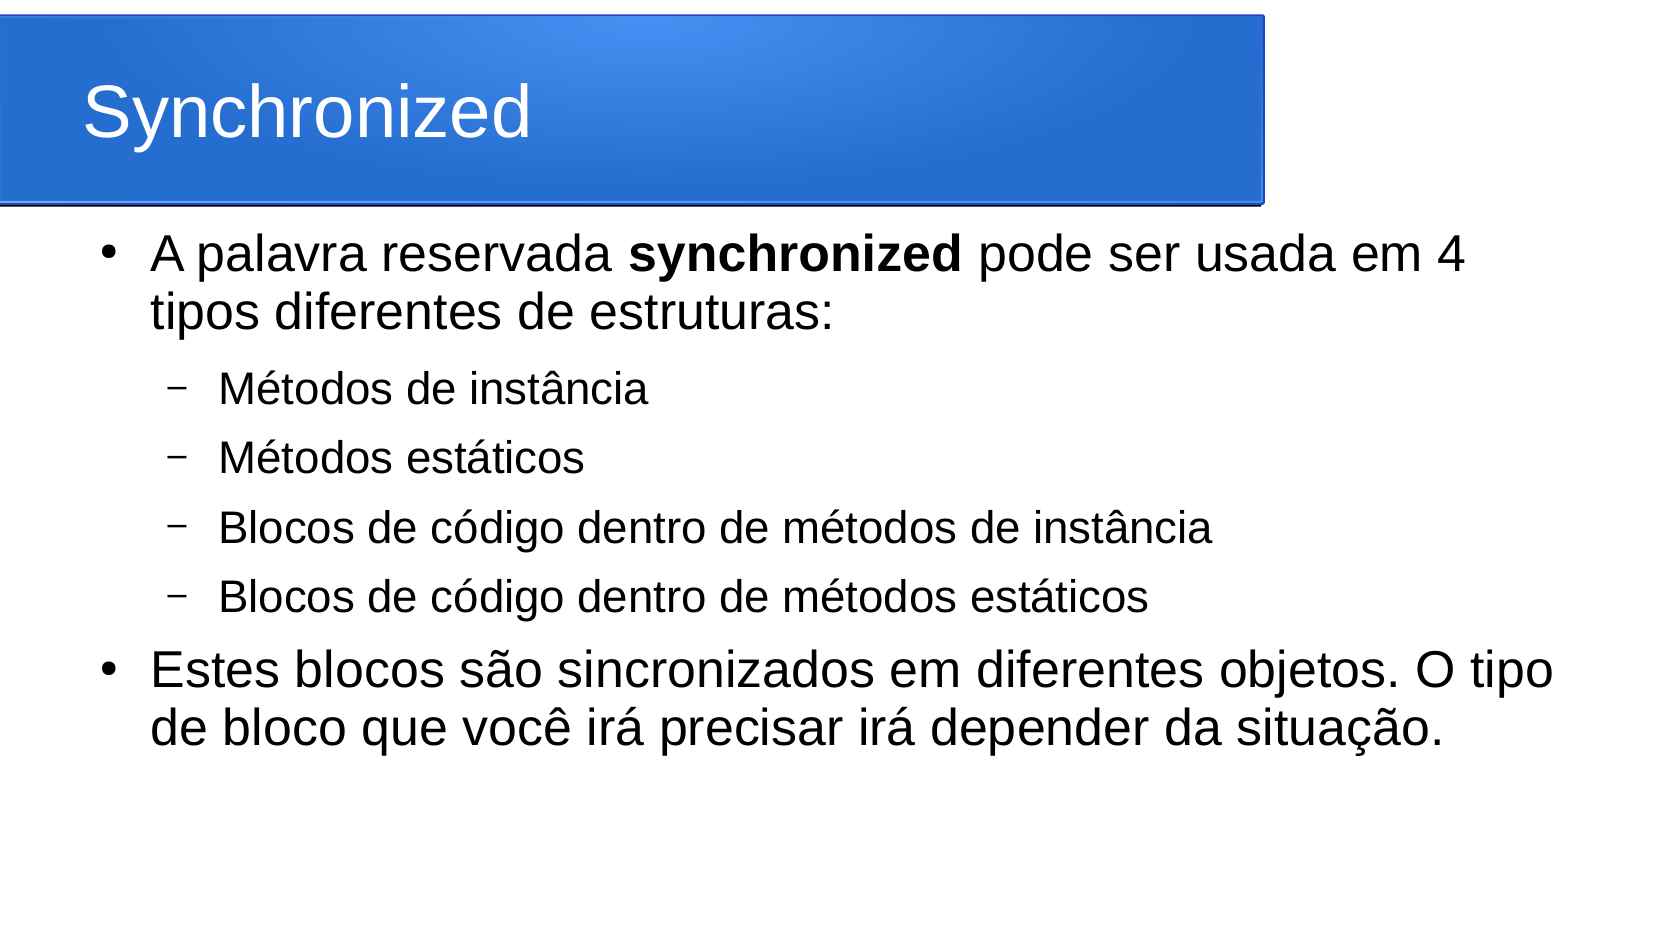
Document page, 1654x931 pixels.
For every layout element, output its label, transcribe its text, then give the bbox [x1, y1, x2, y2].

title Synchronized [82, 35, 1235, 189]
list A palavra reservada synchronized pode ser usada em 4 tipos diferentes de estruturas: Métodos de instância Métodos estáticos Blocos de código dentro de métodos de instância Blocos de código dentro de métodos estáticos Estes blocos são sincronizados em diferentes objetos. O tipo de bloco que você irá precisar irá depender da situação. [82, 224, 1571, 764]
